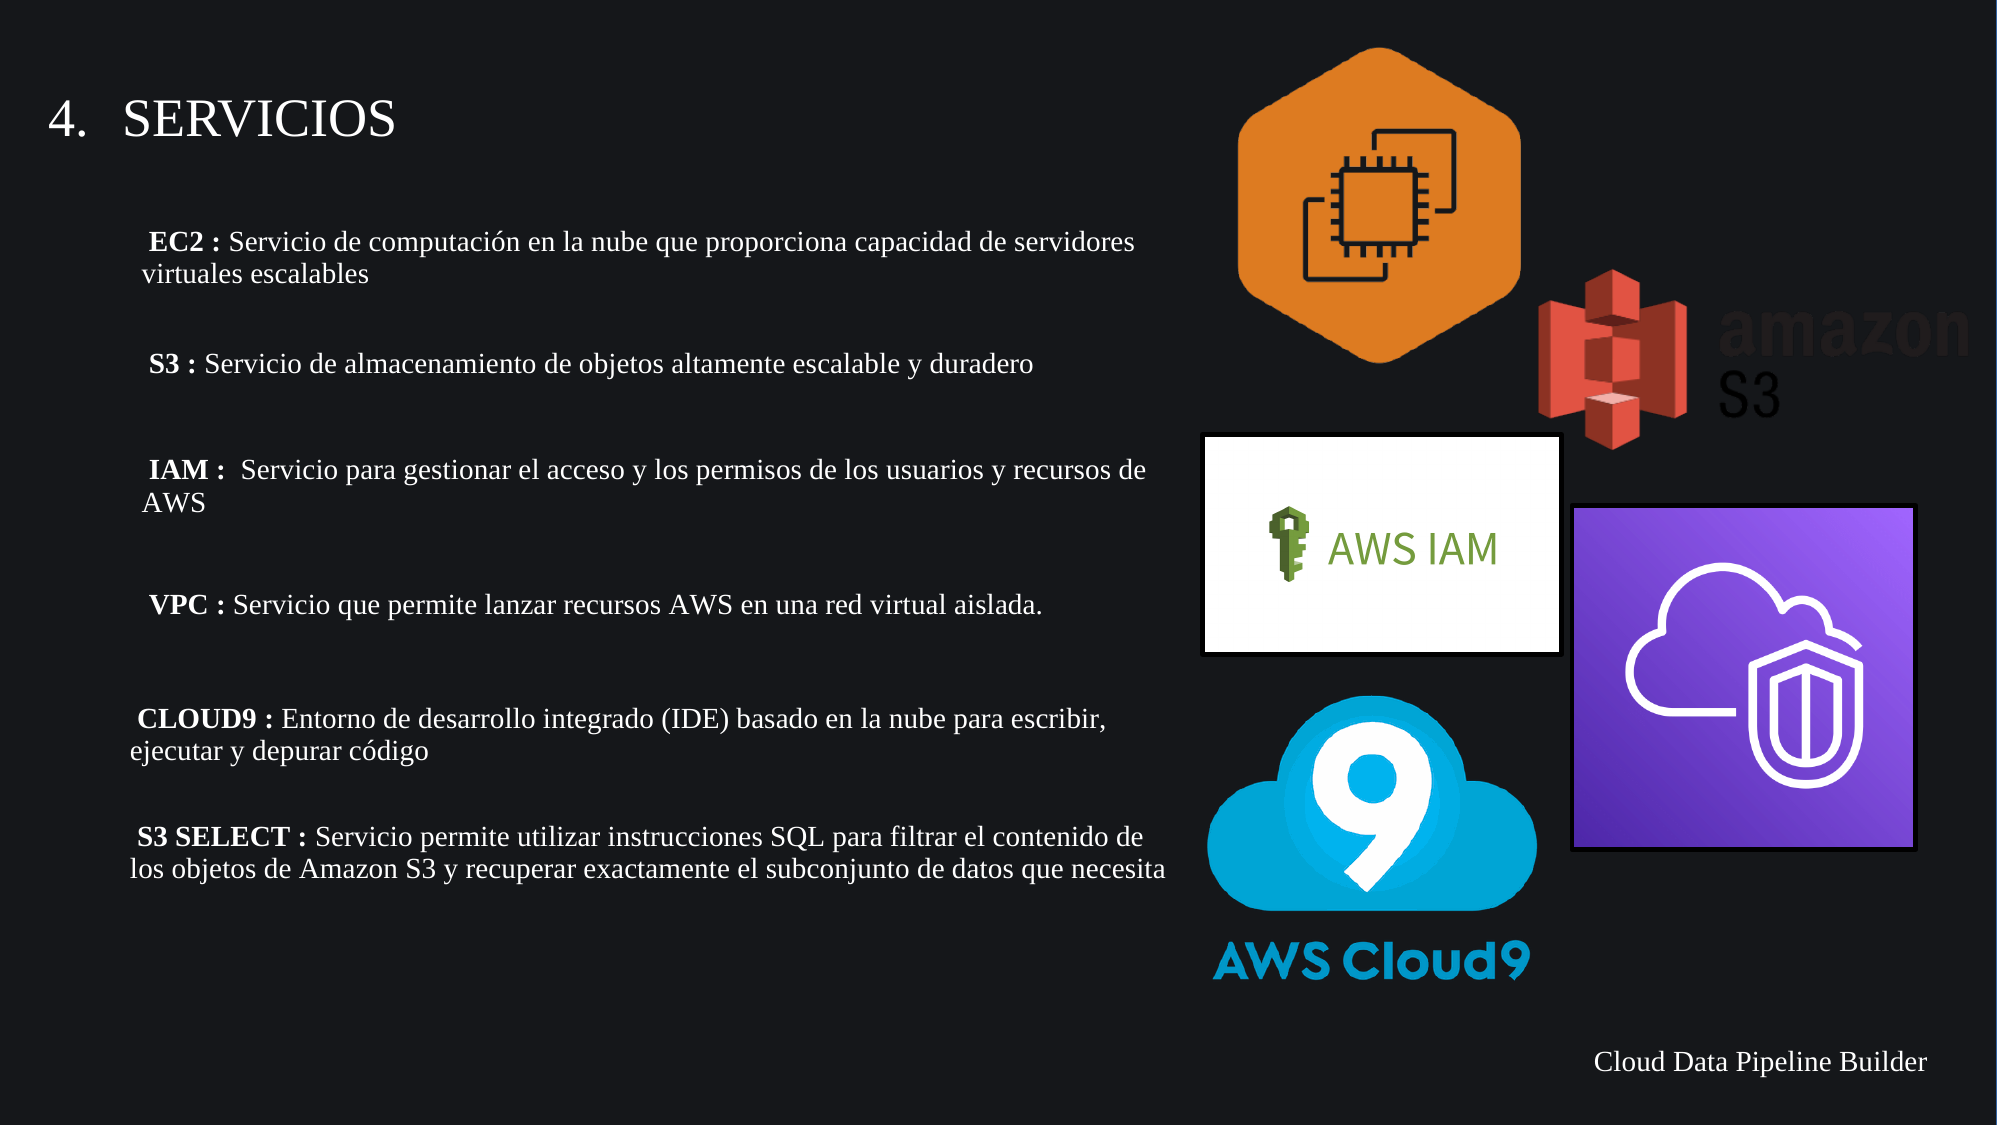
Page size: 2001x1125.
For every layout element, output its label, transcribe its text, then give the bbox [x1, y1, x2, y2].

title CLOUD9 : Entorno de desarrollo integrado (IDE) basado en la nube para escribir, ejecutar y depurar código [129, 700, 1170, 768]
title VPC : Servicio que permite lanzar recursos AWS en una red virtual aislada. [141, 570, 1182, 638]
picture [1204, 437, 1560, 652]
title IAM : Servicio para gestionar el acceso y los permisos de los usuarios y recursos de AWS [141, 452, 1182, 520]
text_box [0, 0, 1997, 1125]
title S3 : Servicio de almacenamiento de objetos altamente escalable y duradero [141, 330, 1182, 398]
title 4. SERVICIOS [48, 71, 1093, 164]
picture [1574, 507, 1914, 847]
title S3 SELECT : Servicio permite utilizar instrucciones SQL para filtrar el contenido de los objetos de Amazon S3 y recuperar exactamente el subconjunto de datos que necesita [129, 818, 1170, 886]
picture [1192, 661, 1551, 1019]
title EC2 : Servicio de computación en la nube que proporciona capacidad de servidores virtuales escalables [141, 224, 1093, 292]
picture [1093, 44, 2000, 473]
title Cloud Data Pipeline Builder [1594, 1015, 2000, 1108]
